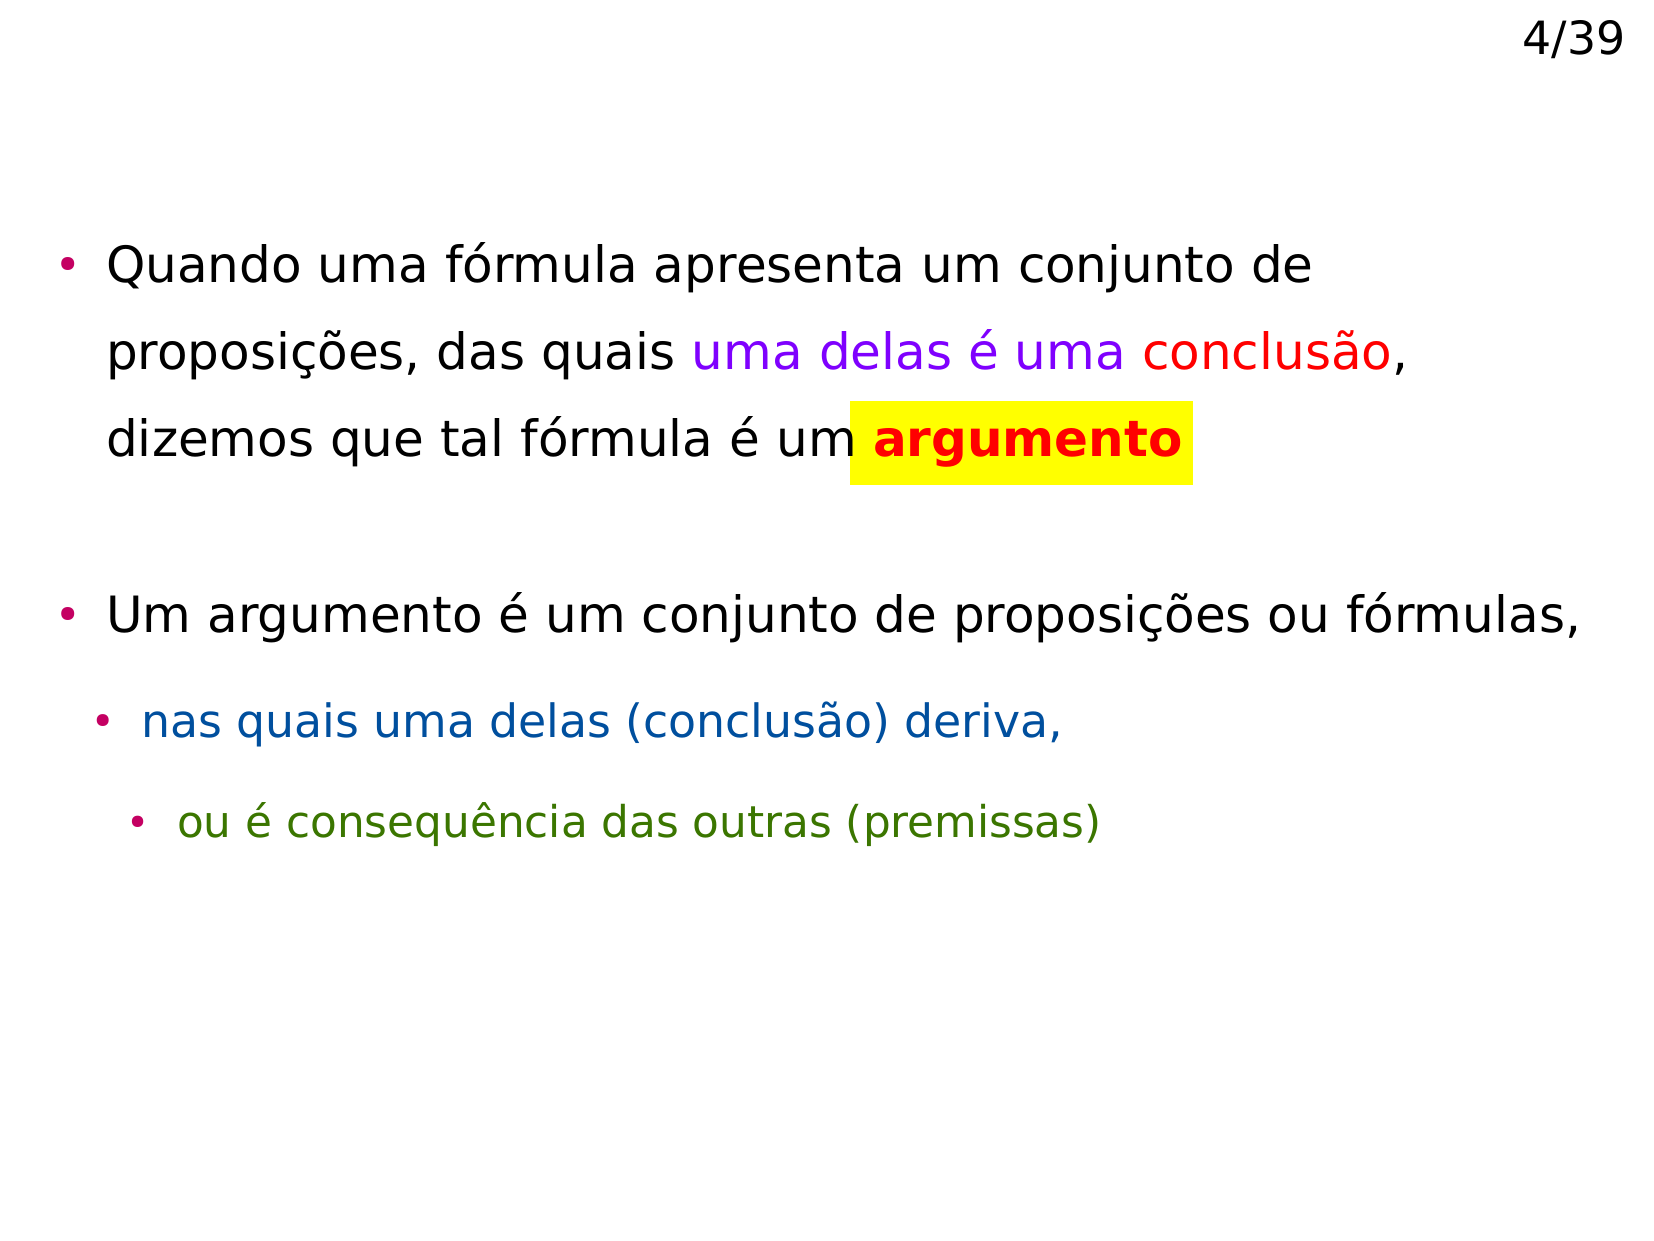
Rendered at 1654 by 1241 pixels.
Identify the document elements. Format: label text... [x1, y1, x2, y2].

list Quando uma fórmula apresenta um conjunto de proposições, das quais uma delas é uma conclusão, dizemos que tal fórmula é um argumento Um argumento é um conjunto de proposições ou fórmulas, nas quais uma delas (conclusão) deriva, ou é consequência das outras (premissas) [59, 206, 1595, 1223]
